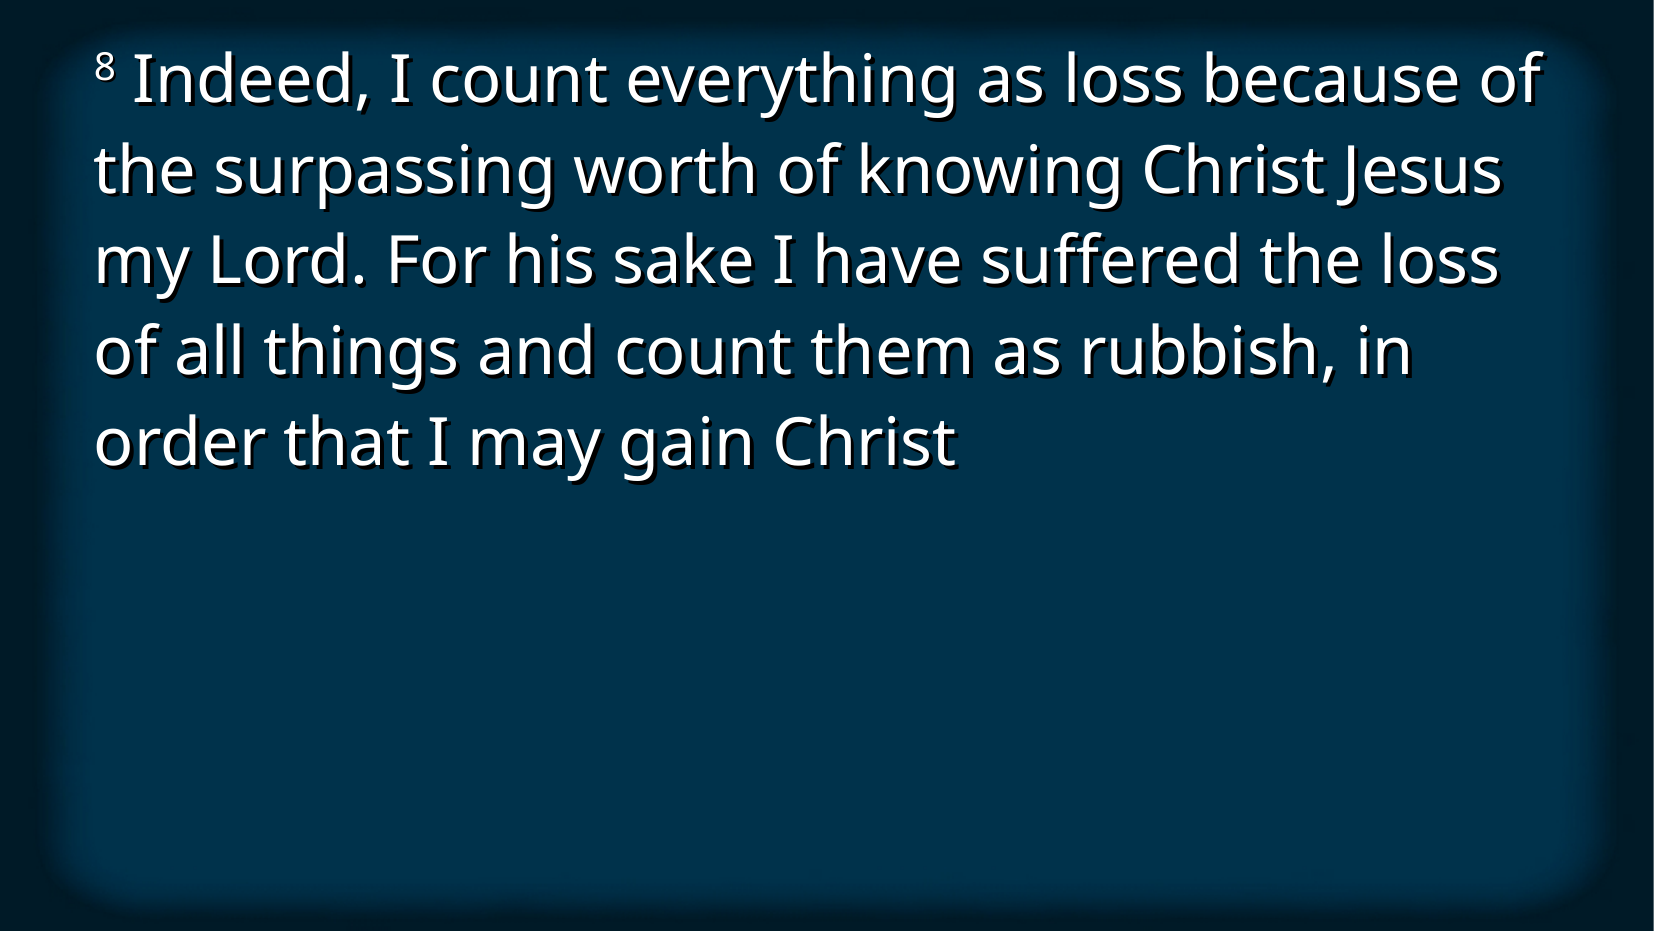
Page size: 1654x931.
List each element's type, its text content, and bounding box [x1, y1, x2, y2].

picture [0, 0, 1654, 931]
text_box 8 Indeed, I count everything as loss because of the surpassing worth of knowing Christ Jesus my Lord. For his sake I have suffered the loss of all things and count them as rubbish, in order that I may gain Christ [79, 23, 1565, 590]
